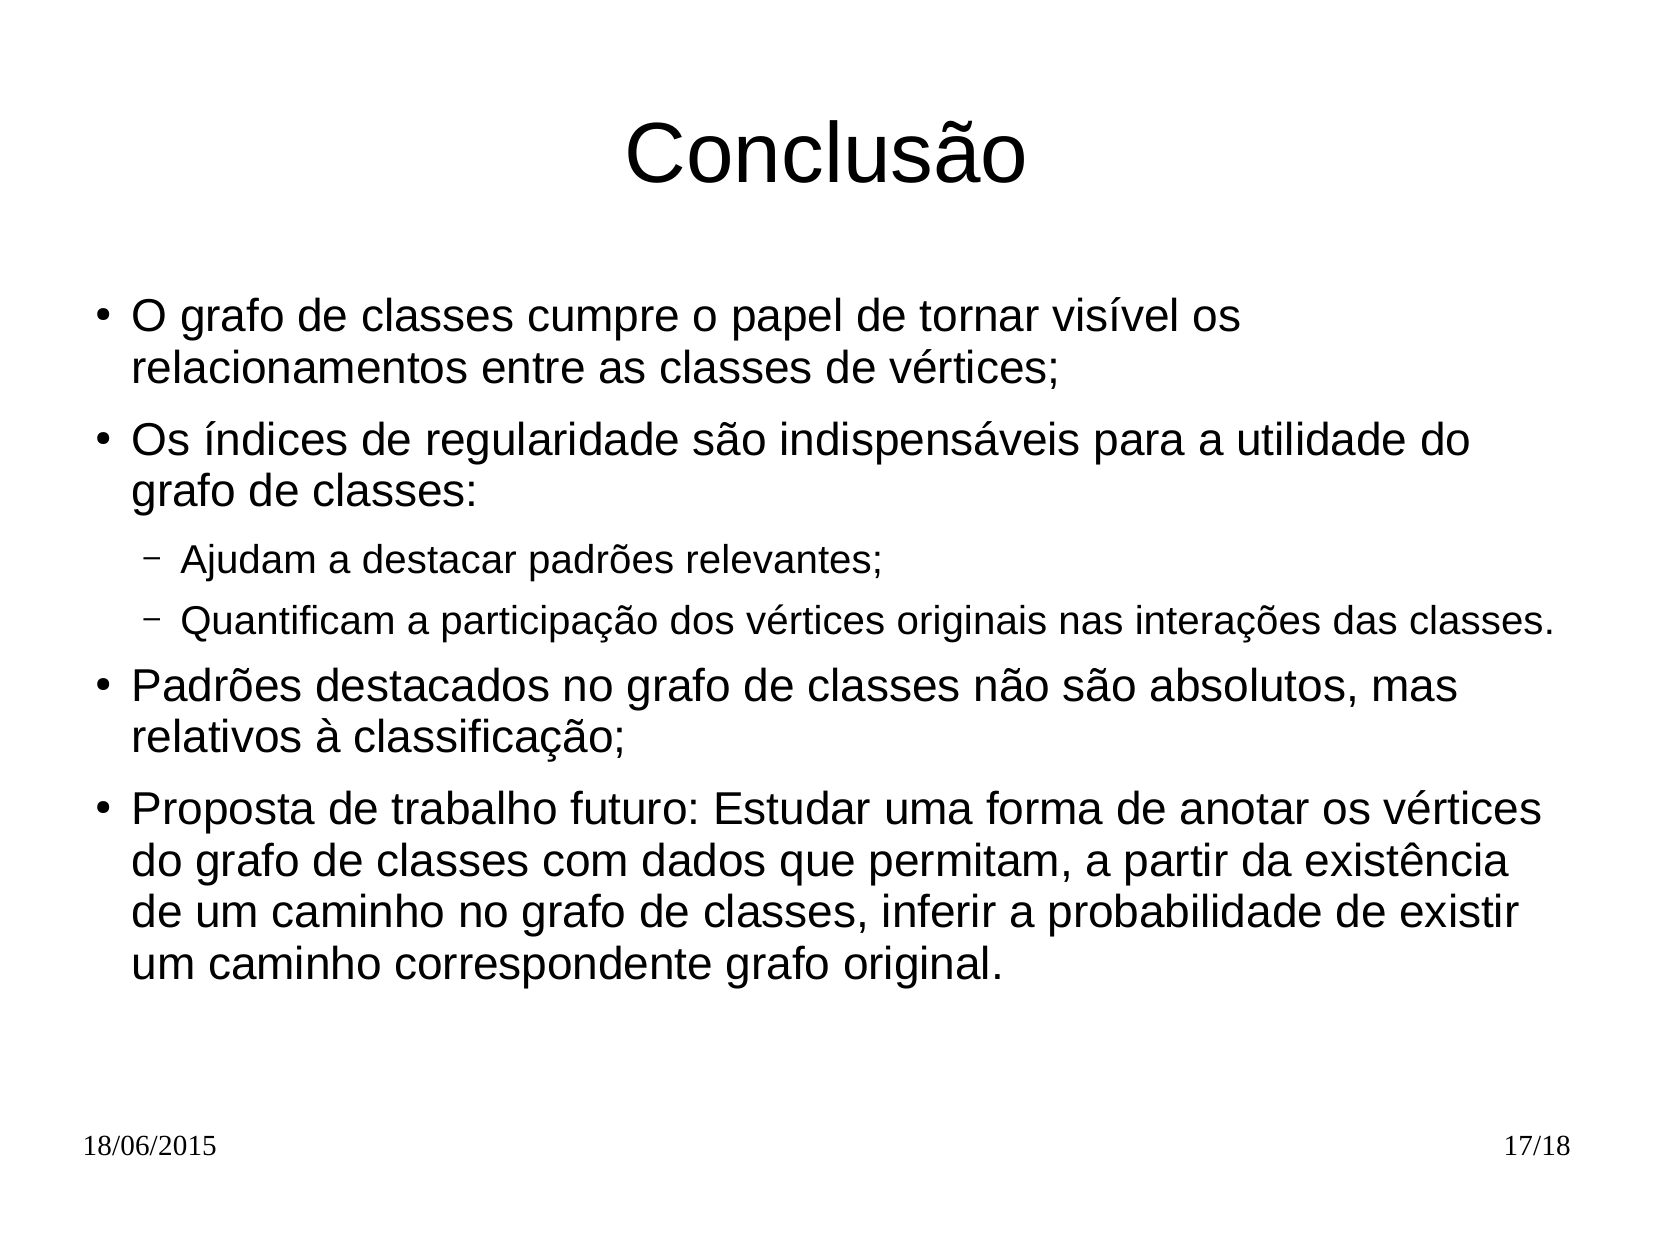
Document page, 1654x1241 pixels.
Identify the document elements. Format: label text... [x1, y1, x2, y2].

list O grafo de classes cumpre o papel de tornar visível os relacionamentos entre as classes de vértices; Os índices de regularidade são indispensáveis para a utilidade do grafo de classes: Ajudam a destacar padrões relevantes; Quantificam a participação dos vértices originais nas interações das classes. Padrões destacados no grafo de classes não são absolutos, mas relativos à classificação; Proposta de trabalho futuro: Estudar uma forma de anotar os vértices do grafo de classes com dados que permitam, a partir da existência de um caminho no grafo de classes, inferir a probabilidade de existir um caminho correspondente grafo original. [82, 290, 1571, 1010]
title Conclusão [82, 49, 1571, 257]
